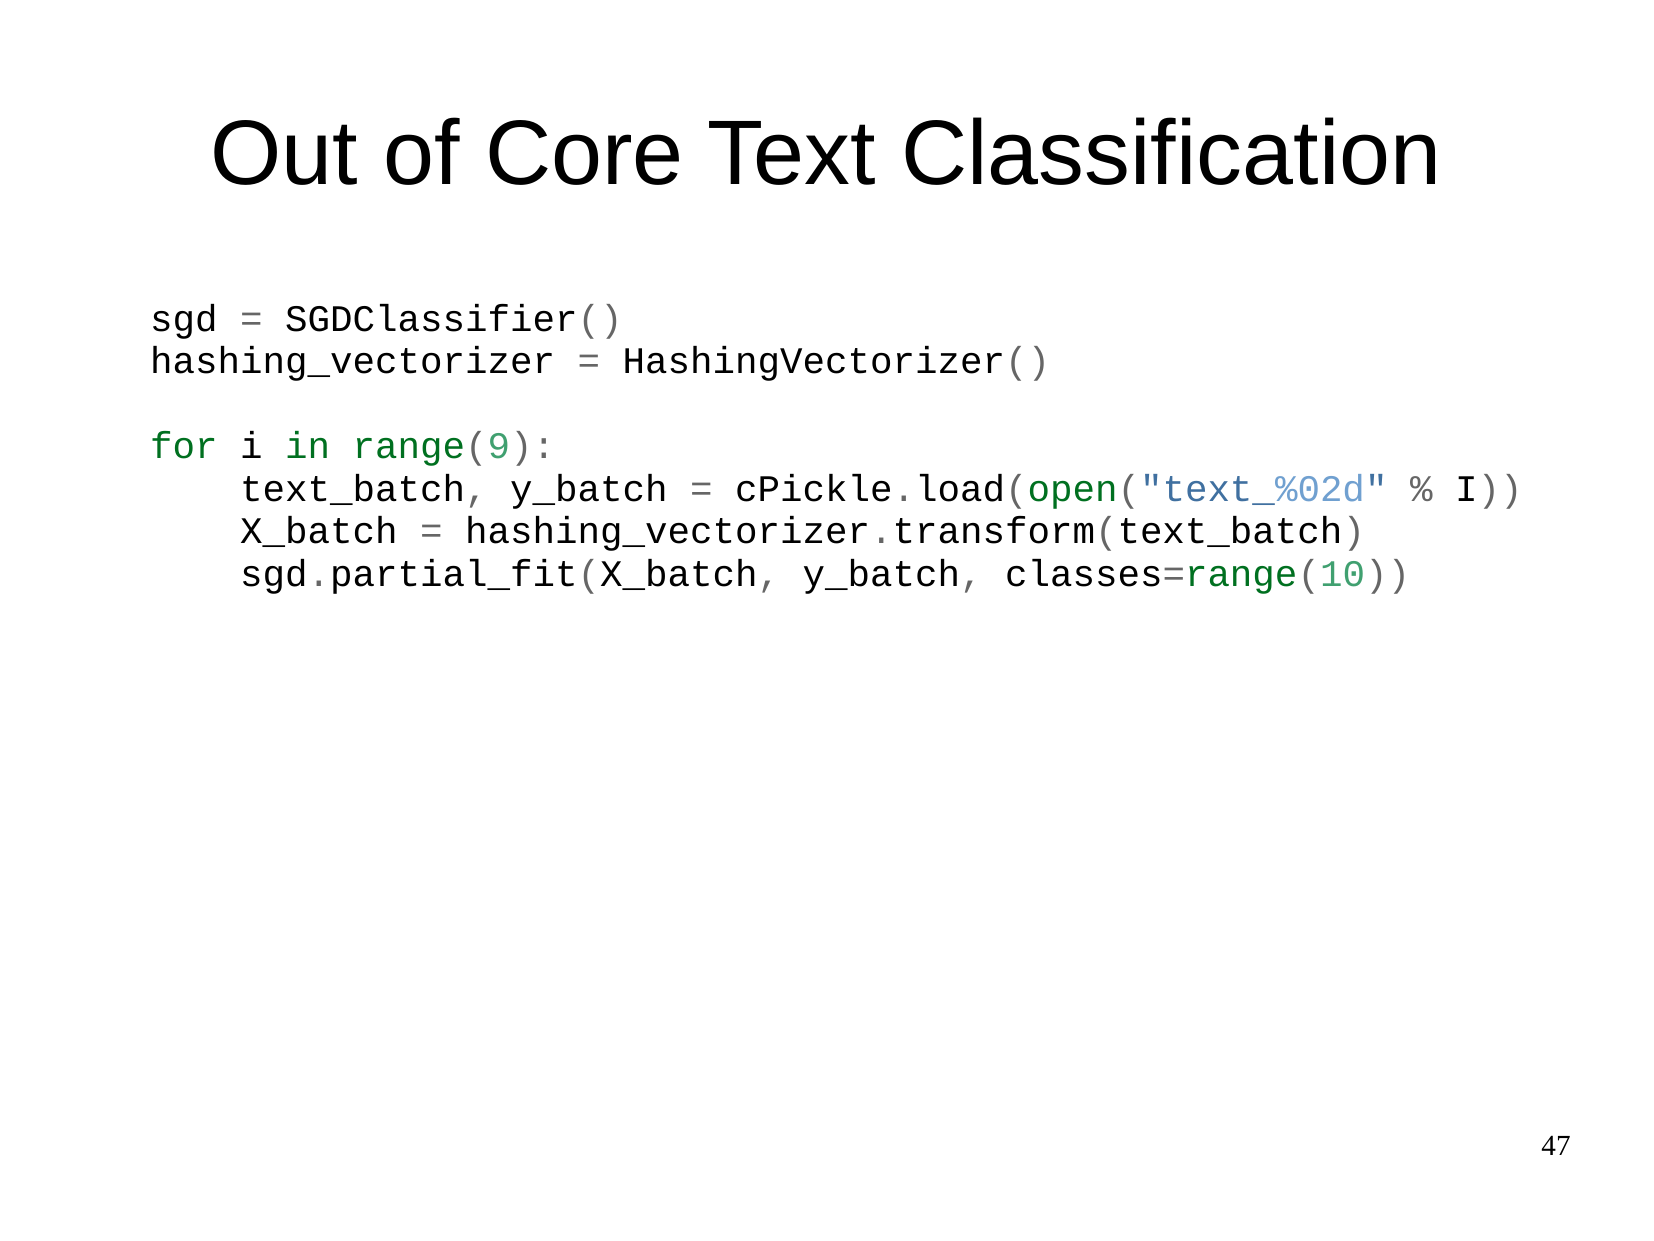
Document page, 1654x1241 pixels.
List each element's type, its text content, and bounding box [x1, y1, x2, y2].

text_box sgd = SGDClassifier() hashing_vectorizer = HashingVectorizer() for i in range(9): text_batch, y_batch = cPickle.load(open("text_%02d" % I)) X_batch = hashing_vectorizer.transform(text_batch) sgd.partial_fit(X_batch, y_batch, classes=range(10)) [150, 300, 1582, 620]
title Out of Core Text Classification [82, 49, 1571, 257]
